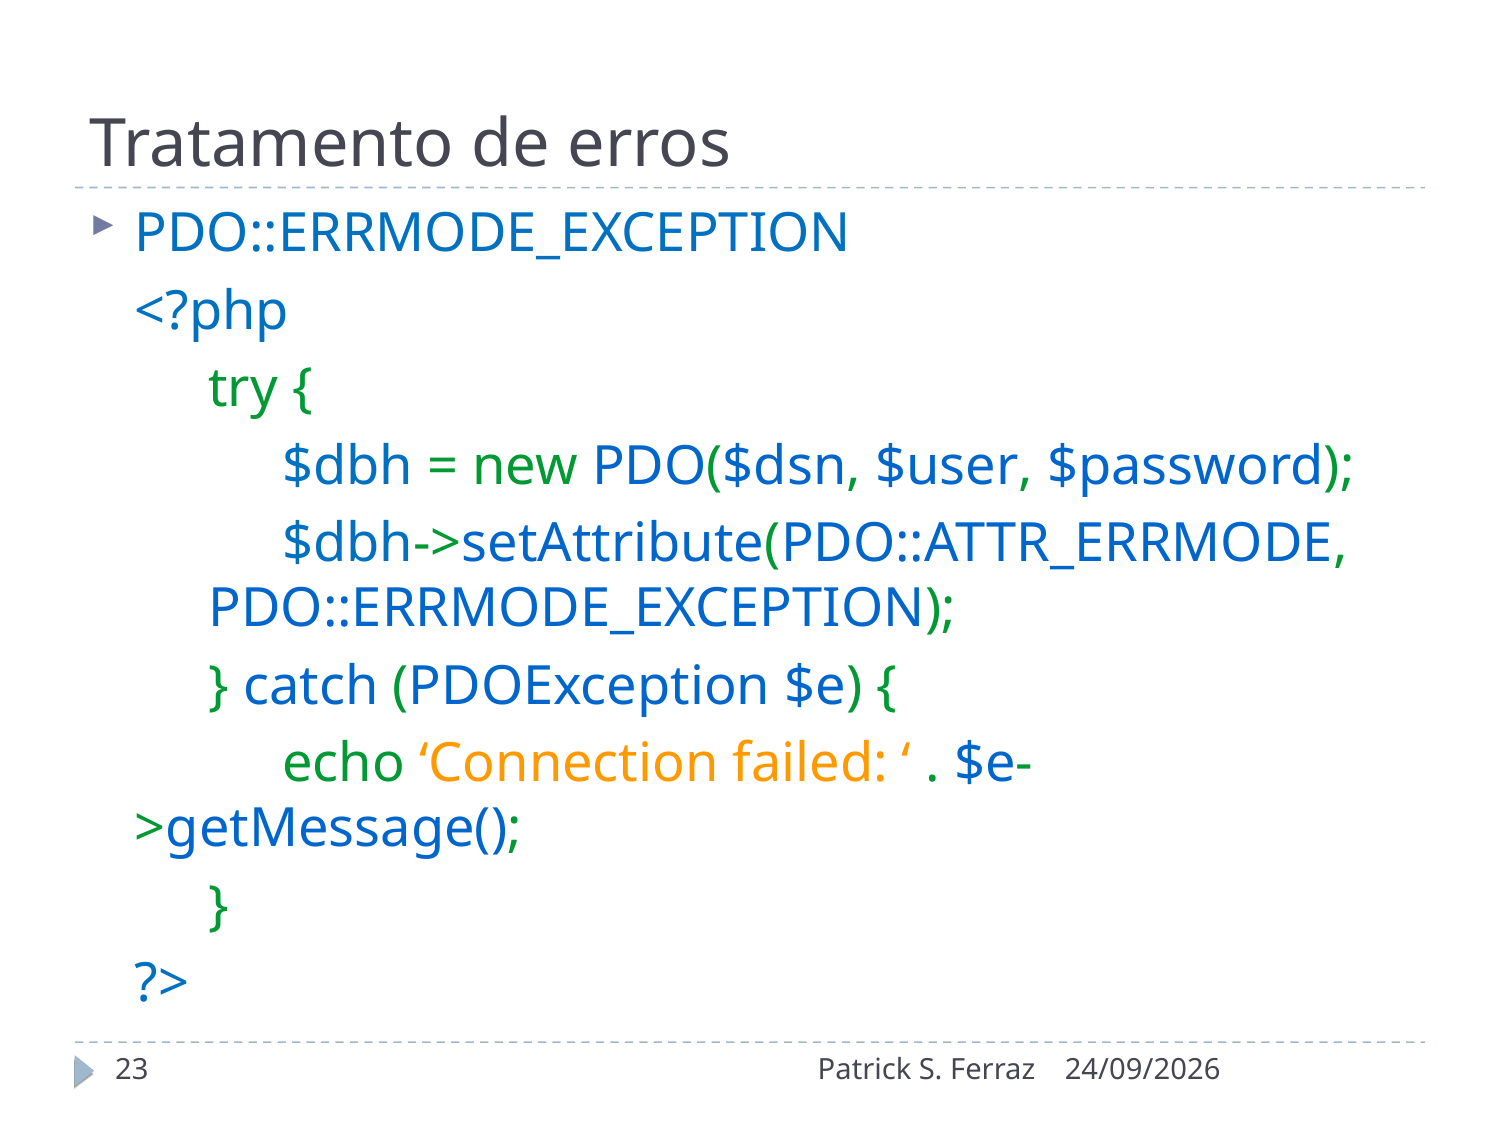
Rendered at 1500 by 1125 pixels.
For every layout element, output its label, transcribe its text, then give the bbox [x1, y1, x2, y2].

slide_number <número> [100, 1042, 426, 1103]
list PDO::ERRMODE_EXCEPTION <?php try { $dbh = new PDO($dsn, $user, $password); $dbh->setAttribute(PDO::ATTR_ERRMODE, PDO::ERRMODE_EXCEPTION); } catch (PDOException $e) { echo ‘Connection failed: ‘ . $e->getMessage(); } ?> [75, 200, 1425, 1010]
title Tratamento de erros [75, 24, 1425, 188]
footer Patrick S. Ferraz [475, 1042, 1051, 1103]
slide_number 08/07/2017 [1051, 1042, 1426, 1103]
